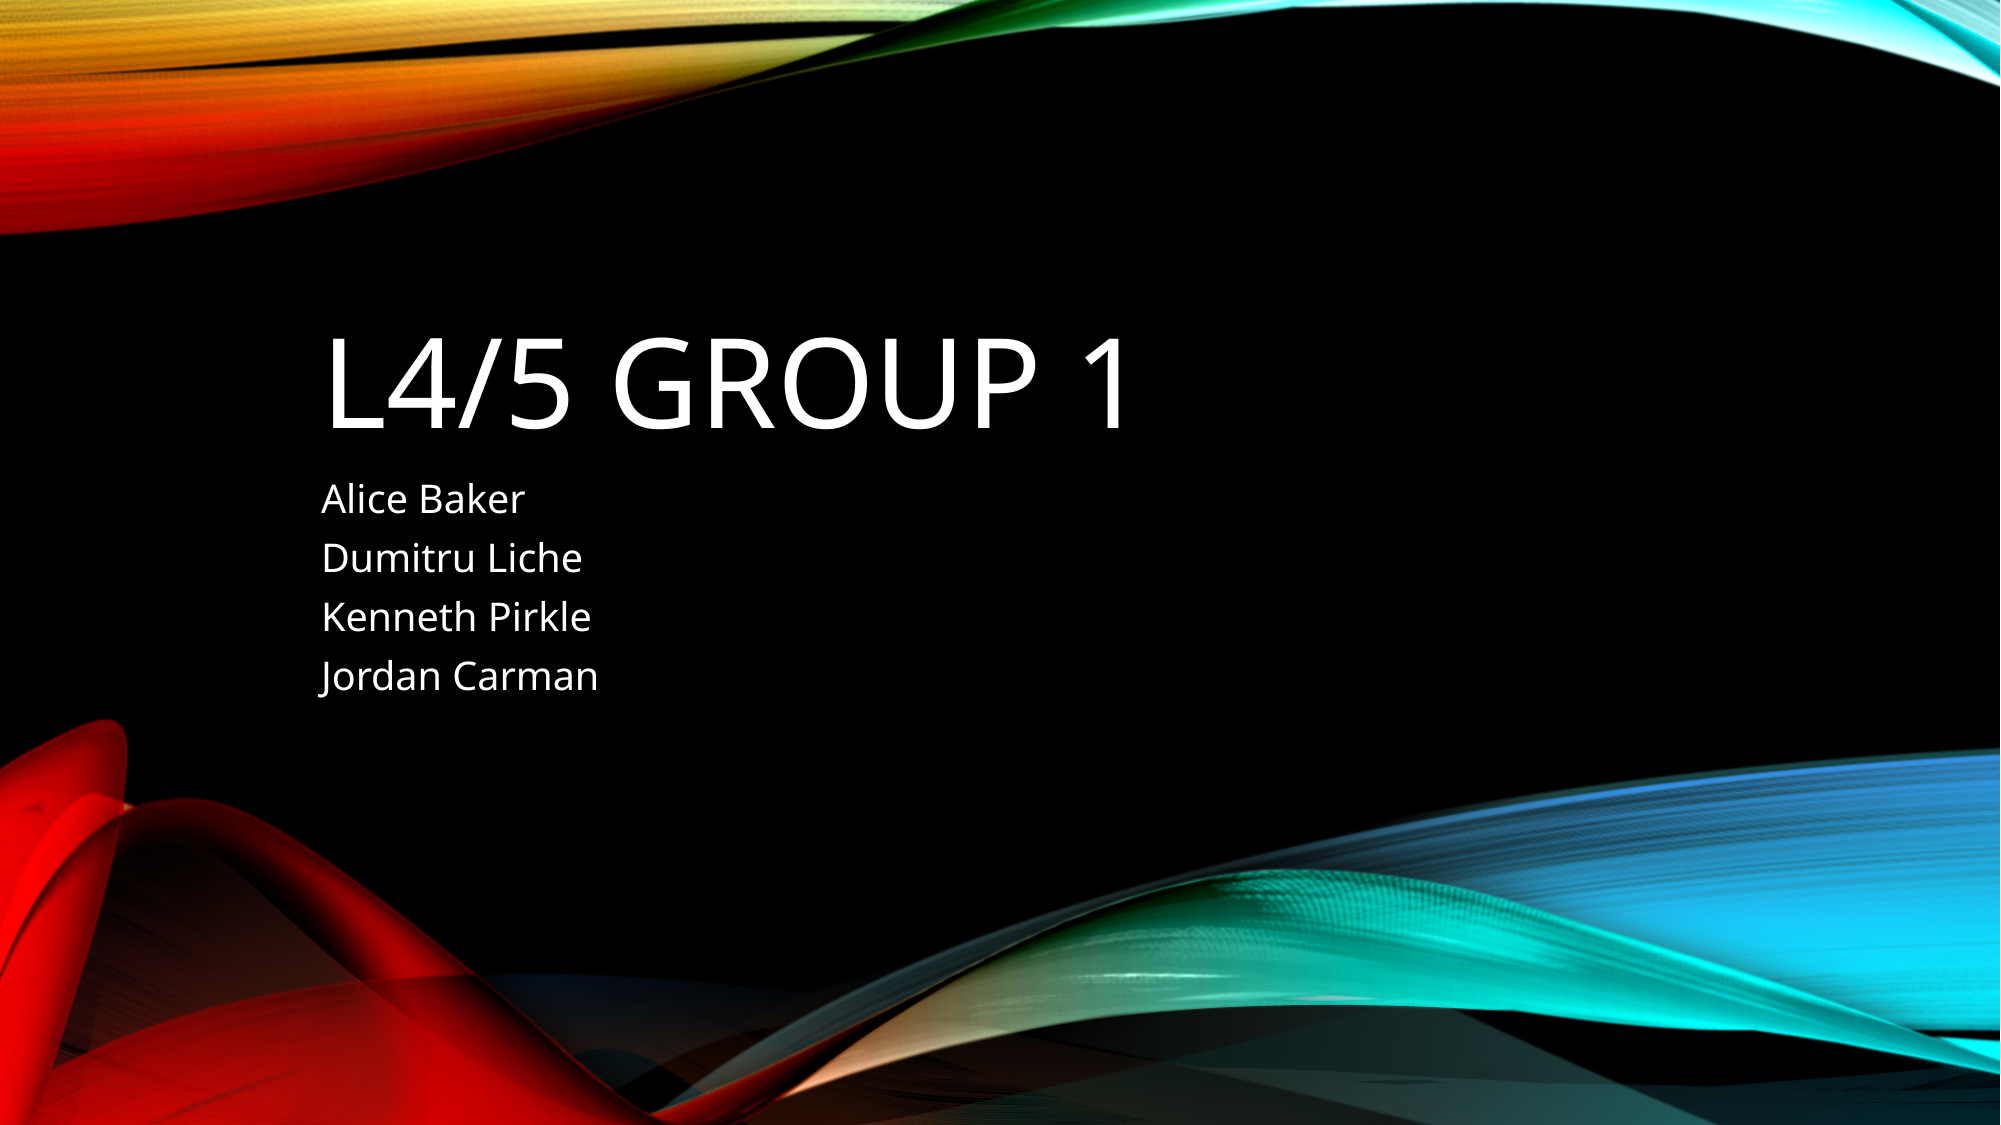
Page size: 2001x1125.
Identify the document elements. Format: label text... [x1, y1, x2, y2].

subtitle Alice Baker Dumitru Liche Kenneth Pirkle Jordan Carman [306, 476, 1857, 709]
title L4/5 Group 1 [306, 163, 1857, 463]
